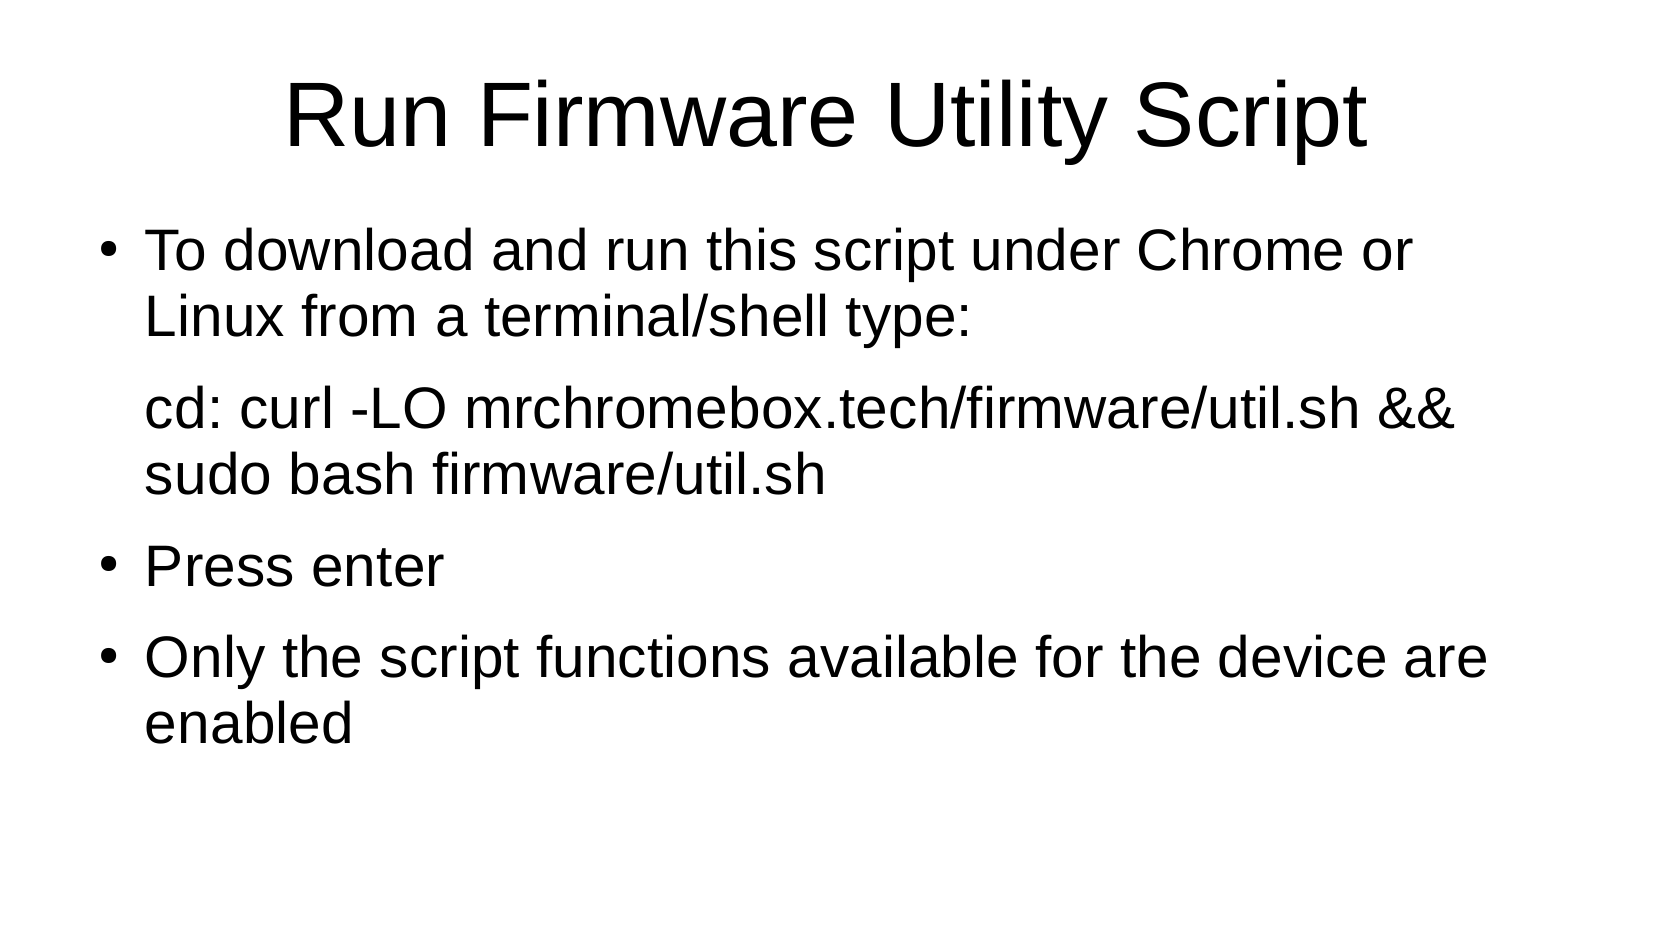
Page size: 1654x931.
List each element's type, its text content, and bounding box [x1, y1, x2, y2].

title Run Firmware Utility Script [82, 37, 1571, 193]
list To download and run this script under Chrome or Linux from a terminal/shell type: cd: curl -LO mrchromebox.tech/firmware/util.sh && sudo bash firmware/util.sh Press enter Only the script functions available for the device are enabled [82, 217, 1571, 758]
